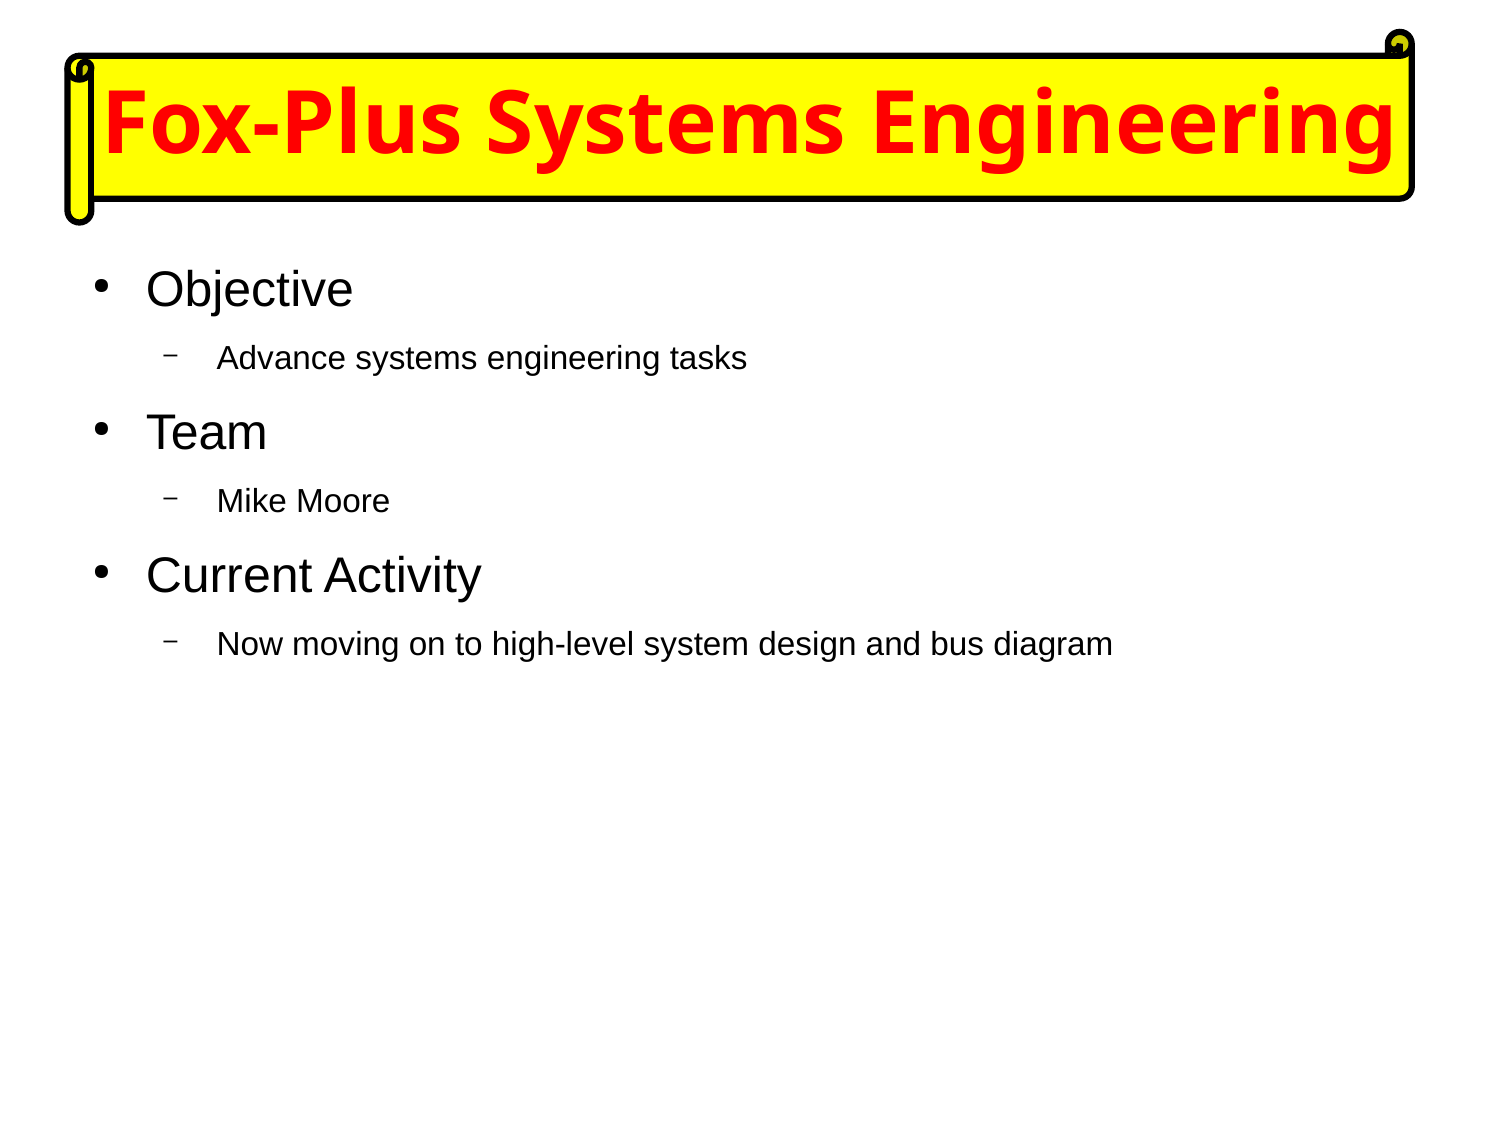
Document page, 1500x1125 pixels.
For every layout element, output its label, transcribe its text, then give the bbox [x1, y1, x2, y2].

text_box [67, 179, 1412, 223]
text_box Fox-Plus Systems Engineering [0, 58, 1500, 179]
list Objective Advance systems engineering tasks Team Mike Moore Current Activity Now moving on to high-level system design and bus diagram [75, 263, 1425, 916]
text_box [72, 31, 1412, 58]
